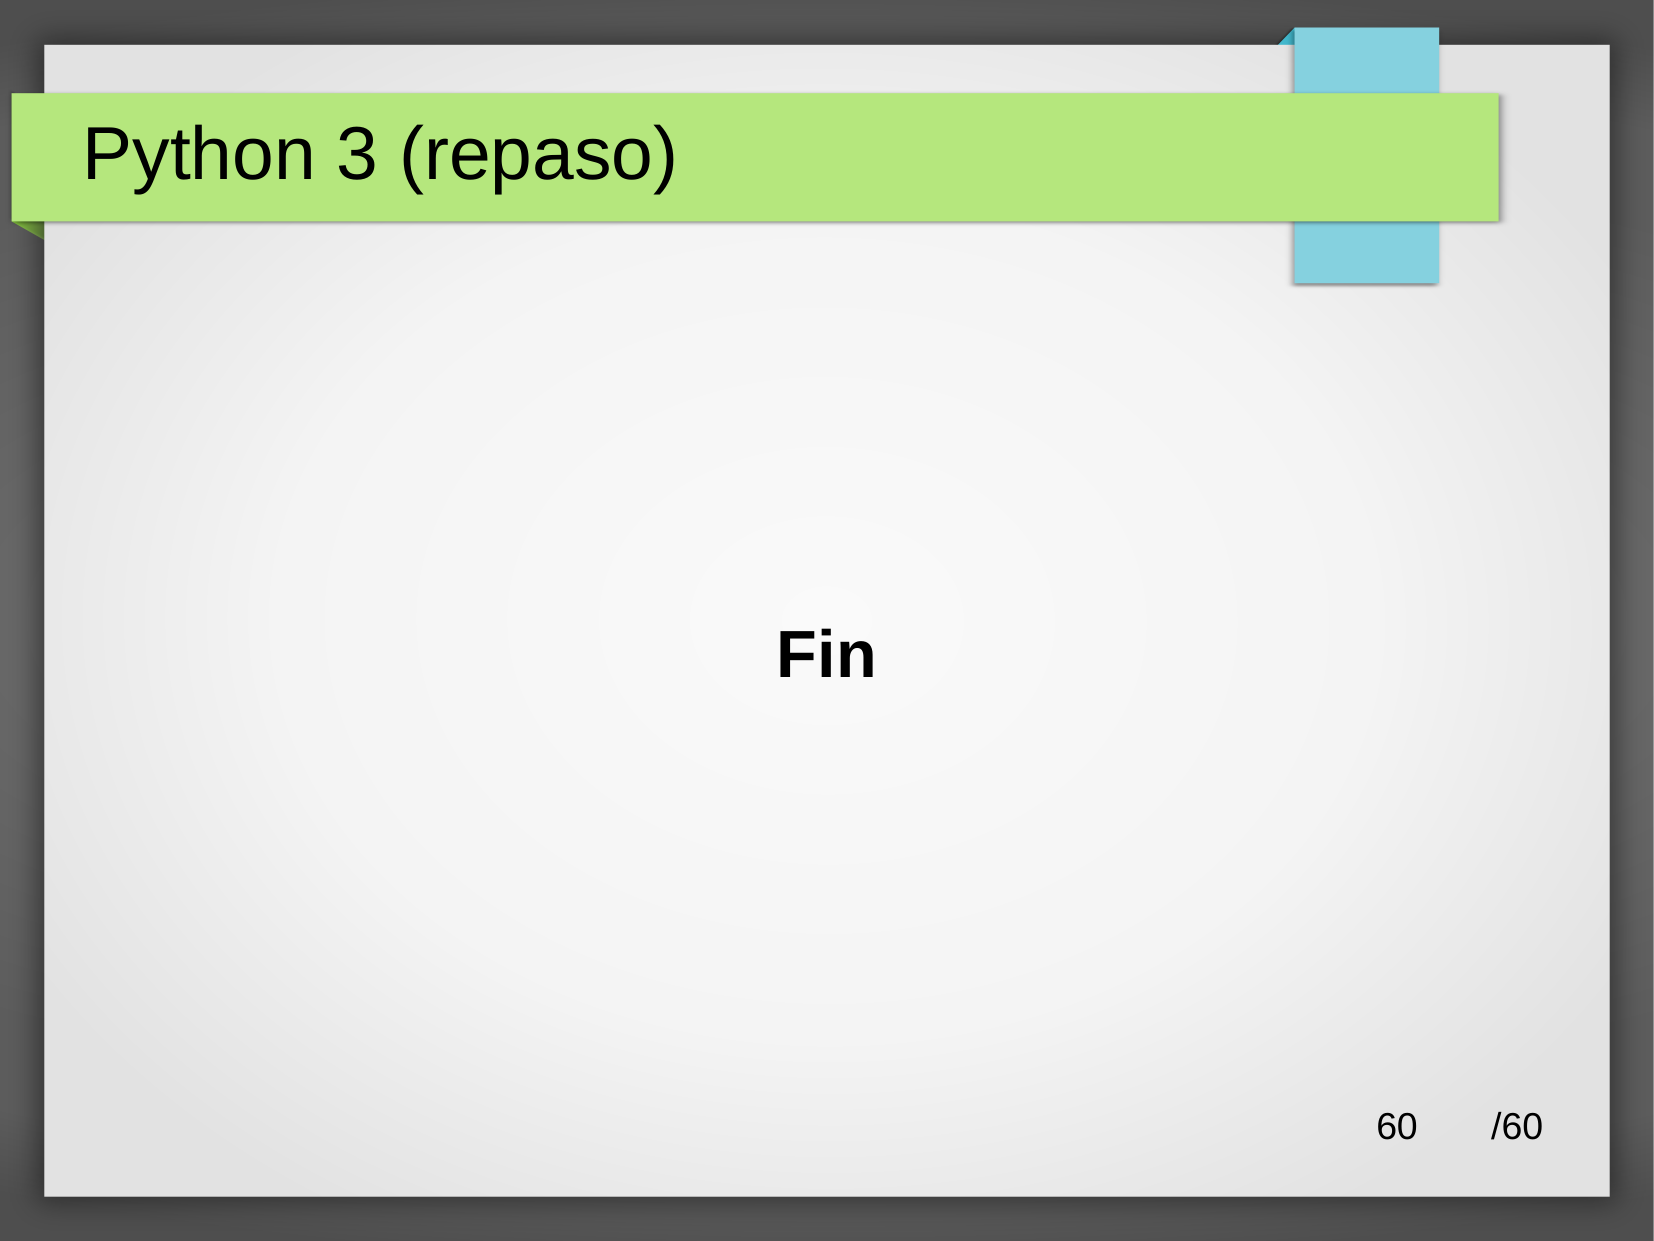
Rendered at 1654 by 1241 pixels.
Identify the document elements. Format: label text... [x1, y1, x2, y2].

subtitle Fin [82, 295, 1571, 1015]
title Python 3 (repaso) [82, 94, 1264, 213]
text_box <número> [1361, 1098, 1476, 1169]
text_box /60 [1476, 1098, 1644, 1169]
picture [0, 0, 1654, 1241]
